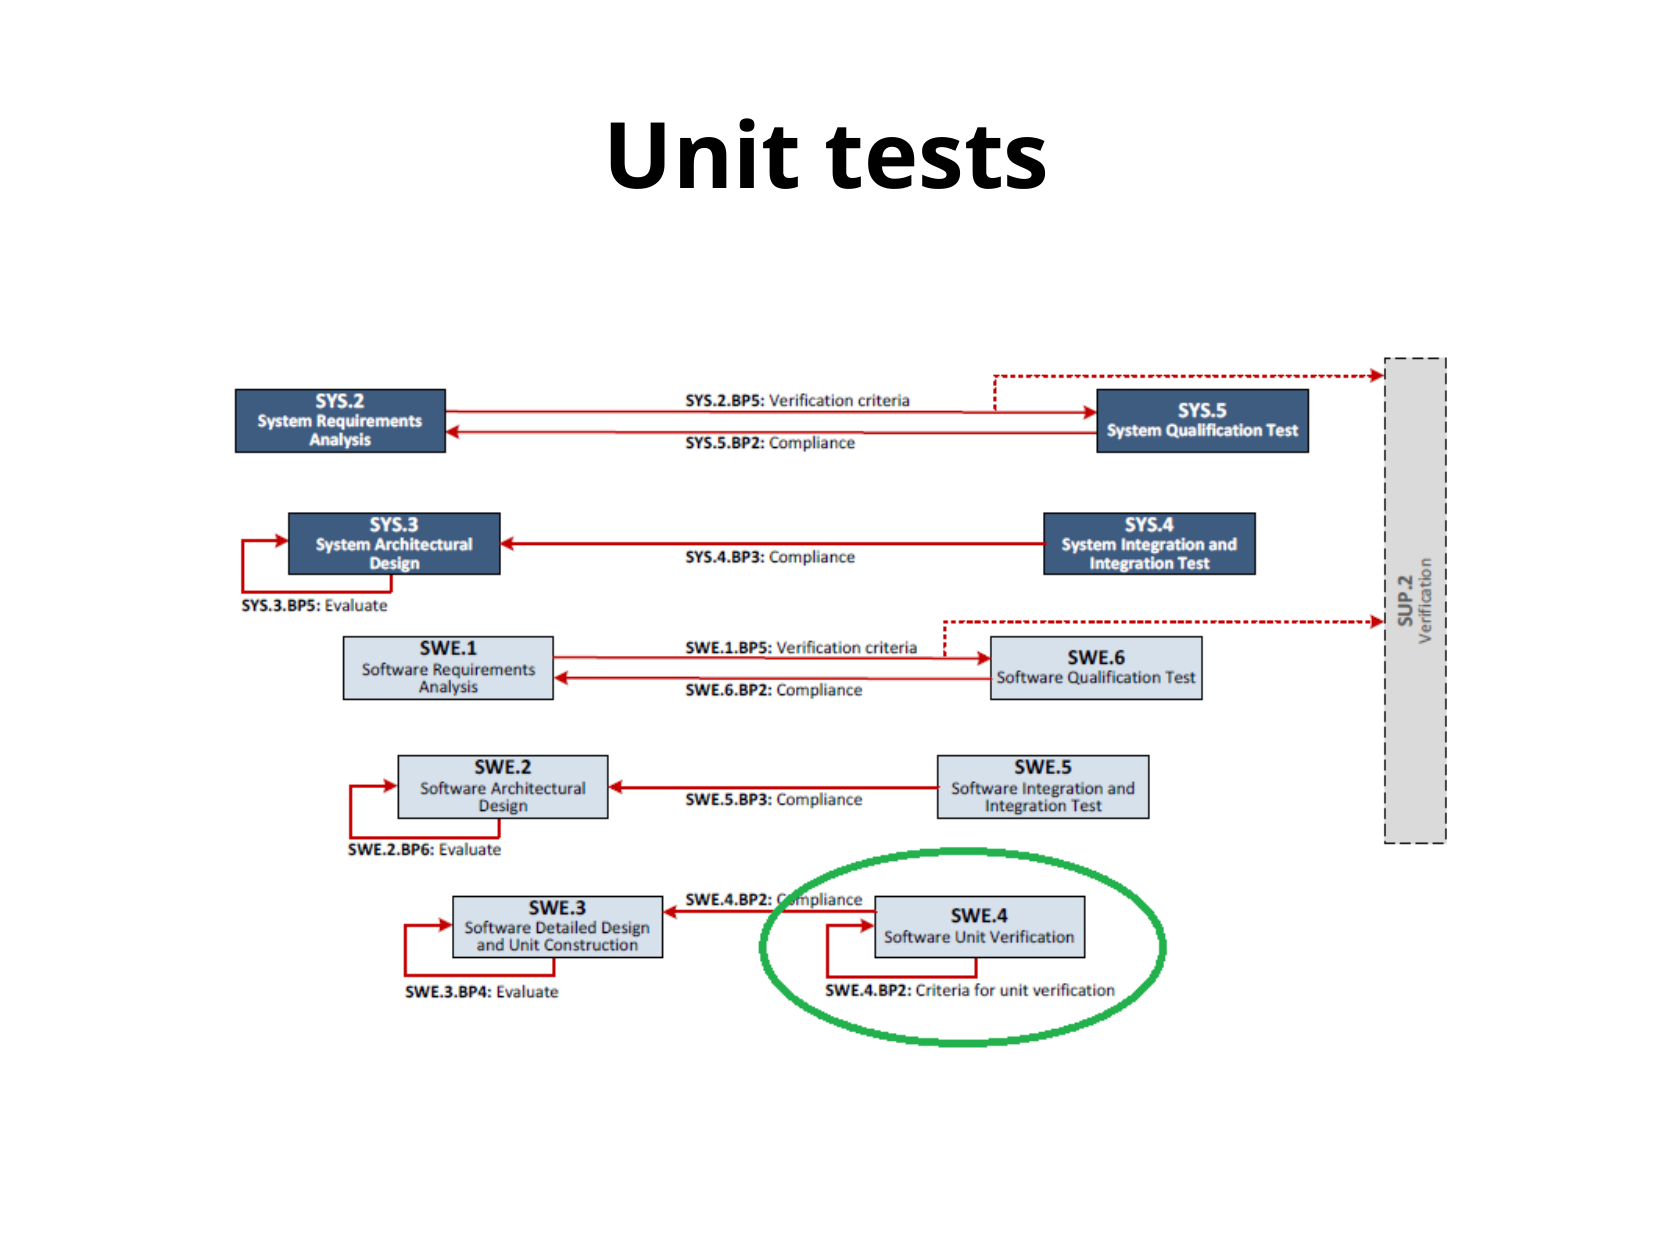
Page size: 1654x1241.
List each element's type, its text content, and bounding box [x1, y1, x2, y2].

title Unit tests [82, 49, 1571, 257]
picture [193, 350, 1508, 1054]
